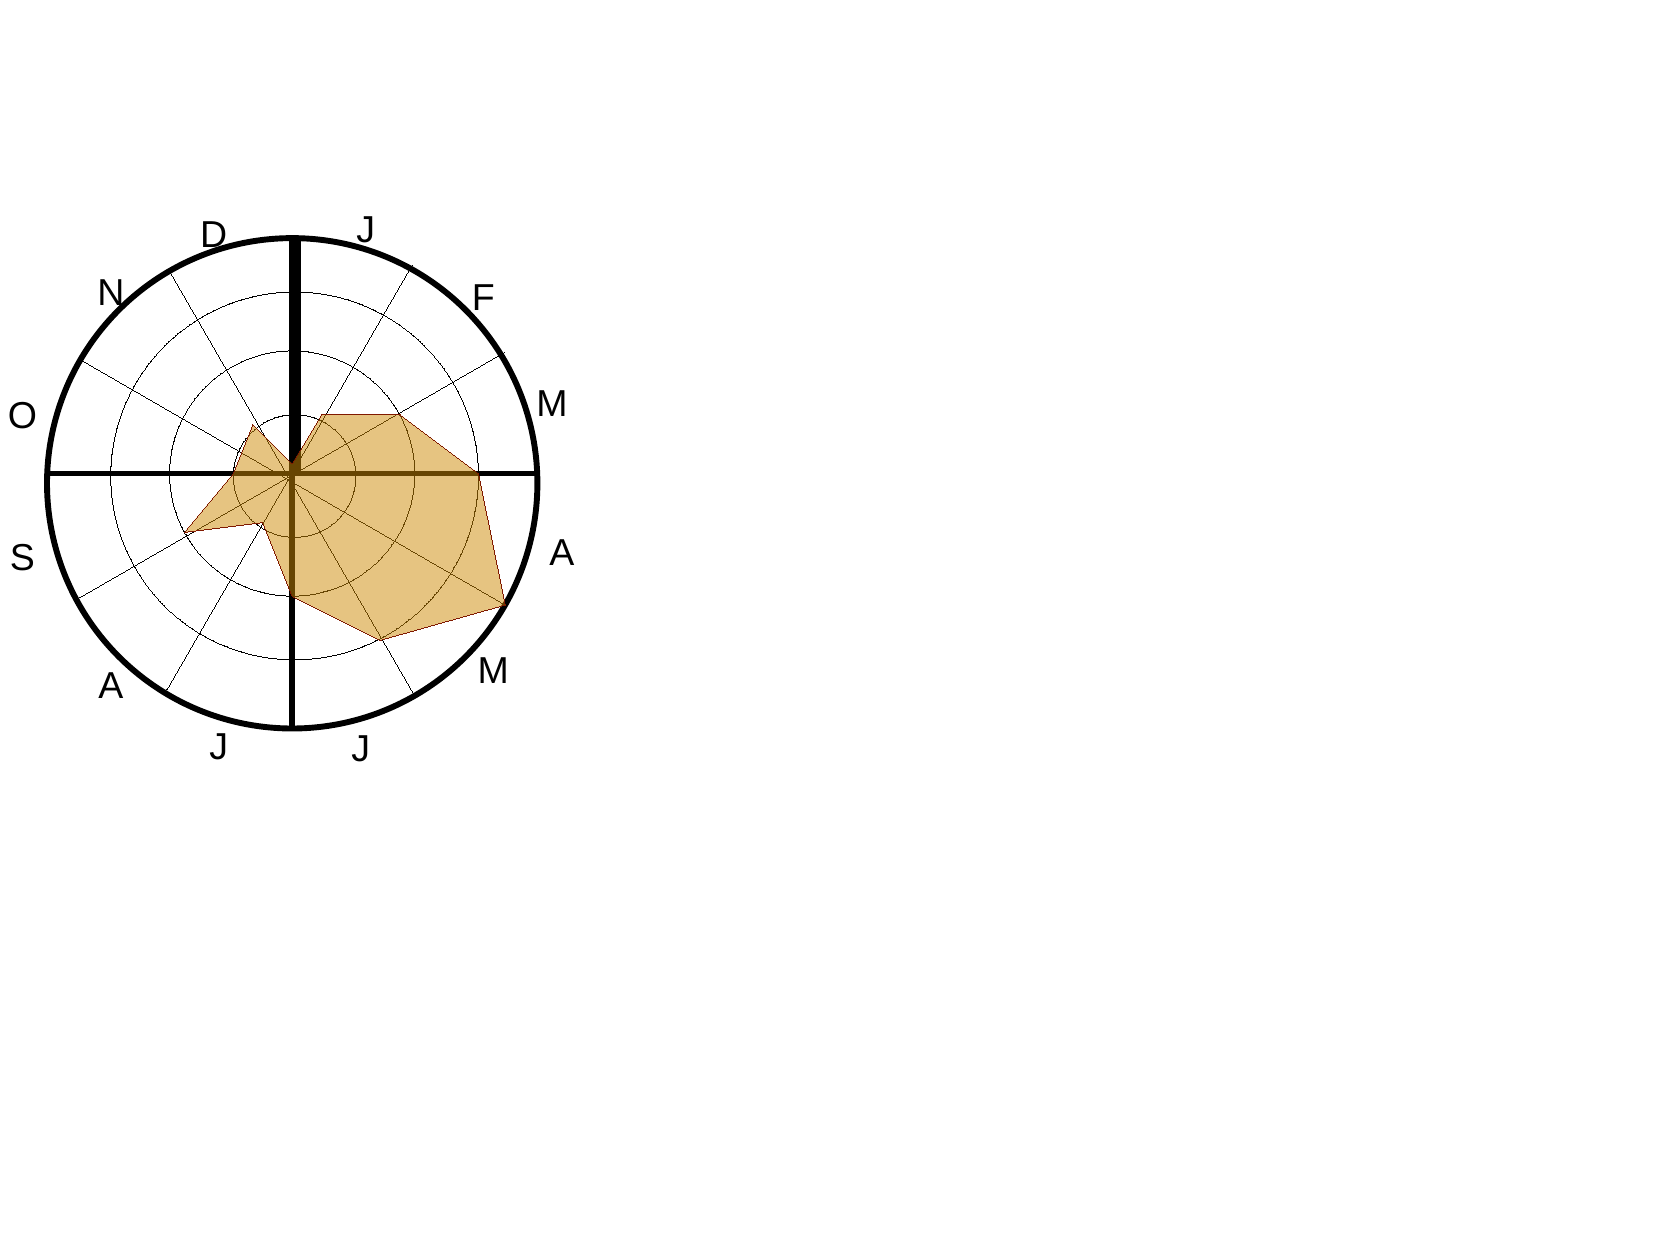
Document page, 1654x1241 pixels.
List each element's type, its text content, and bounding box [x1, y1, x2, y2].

text_box N [76, 264, 146, 322]
text_box O [0, 387, 57, 444]
text_box M [458, 642, 528, 699]
text_box J [326, 720, 396, 778]
text_box [47, 238, 538, 729]
text_box A [527, 524, 597, 582]
text_box J [184, 718, 253, 776]
text_box F [449, 269, 518, 327]
text_box J [331, 200, 401, 258]
text_box M [517, 375, 587, 433]
text_box A [76, 656, 146, 714]
text_box S [0, 529, 57, 587]
text_box D [179, 205, 249, 263]
